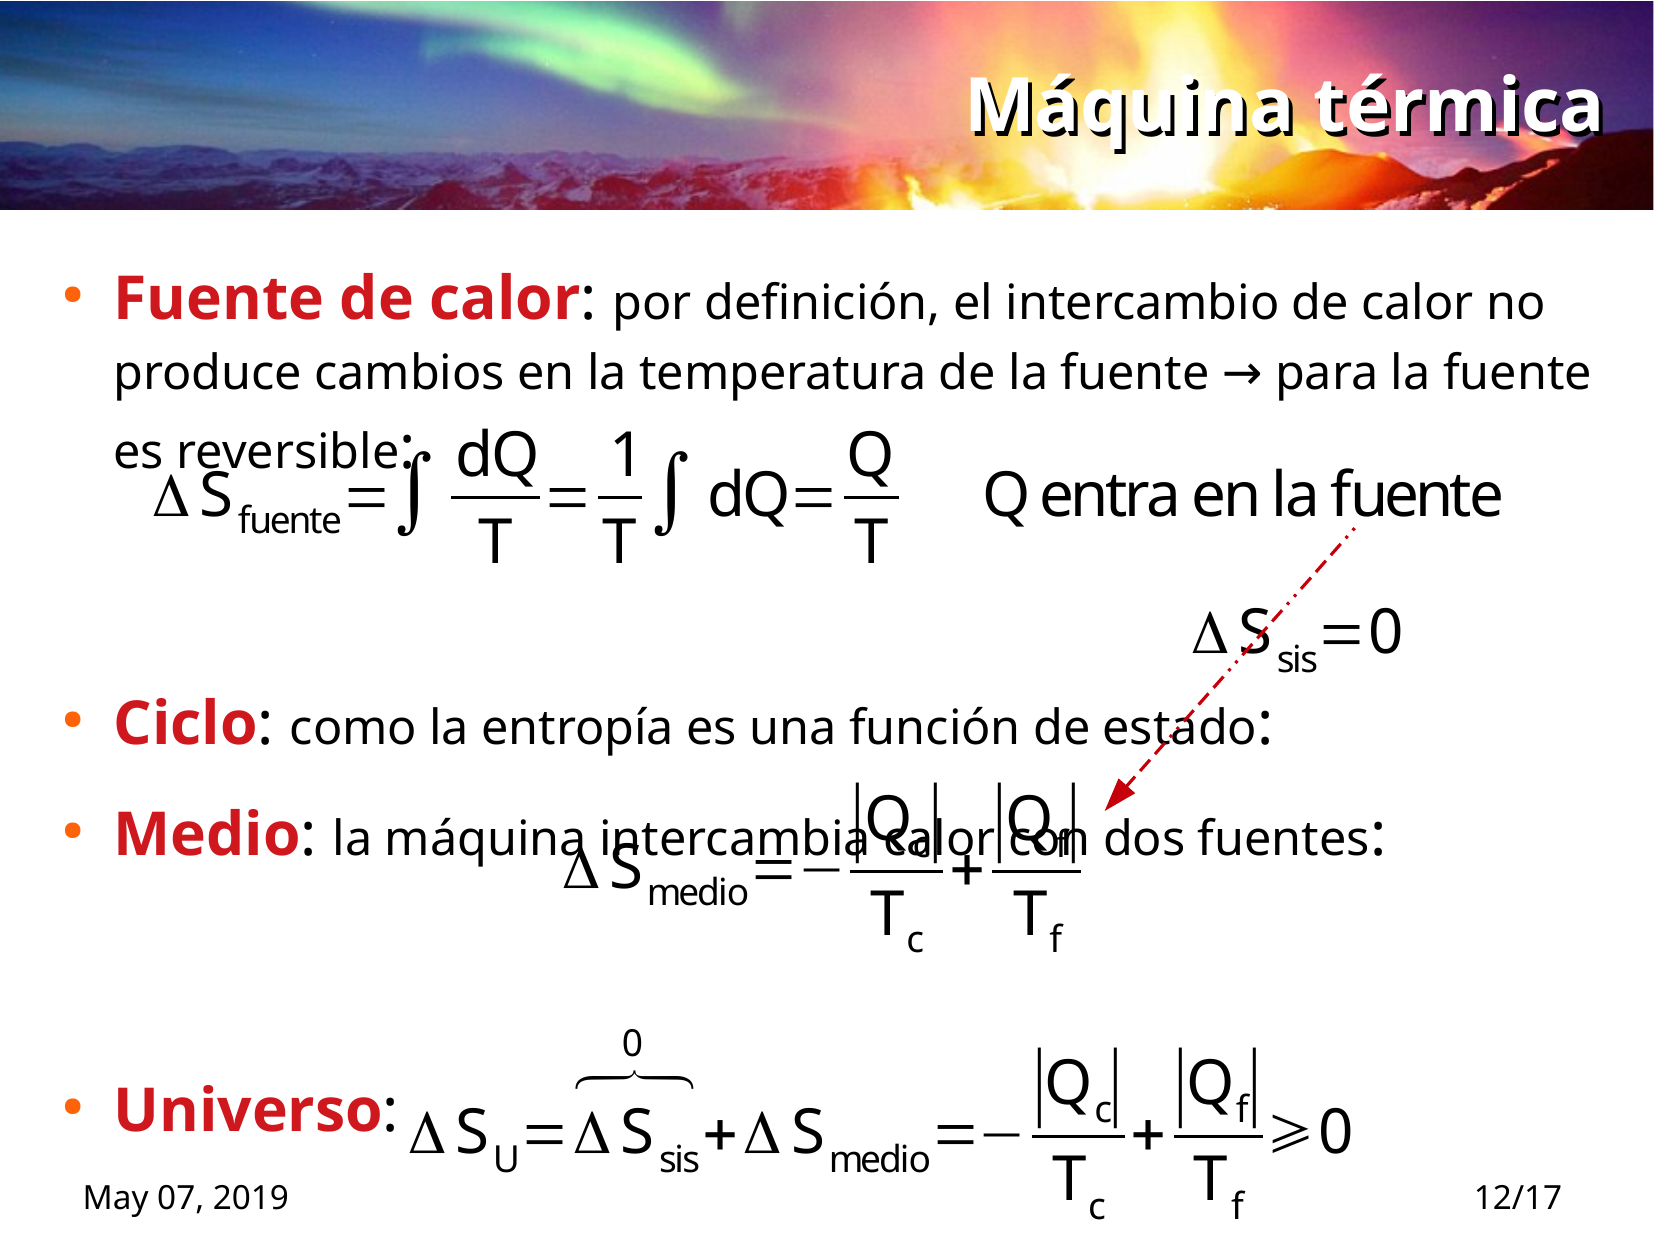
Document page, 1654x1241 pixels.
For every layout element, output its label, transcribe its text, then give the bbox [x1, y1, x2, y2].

chart [555, 778, 1093, 962]
title Máquina térmica [45, 15, 1606, 191]
list Fuente de calor: por definición, el intercambio de calor no produce cambios en la temperatura de la fuente → para la fuente es reversible: Ciclo: como la entropía es una función de estado: Medio: la máquina intercambia calor con dos fuentes: Universo: la entropía total no puede disminuir: [45, 255, 1606, 1156]
chart [144, 417, 1509, 578]
picture [0, 1, 1654, 210]
chart [401, 1020, 1369, 1228]
chart [1183, 593, 1419, 681]
